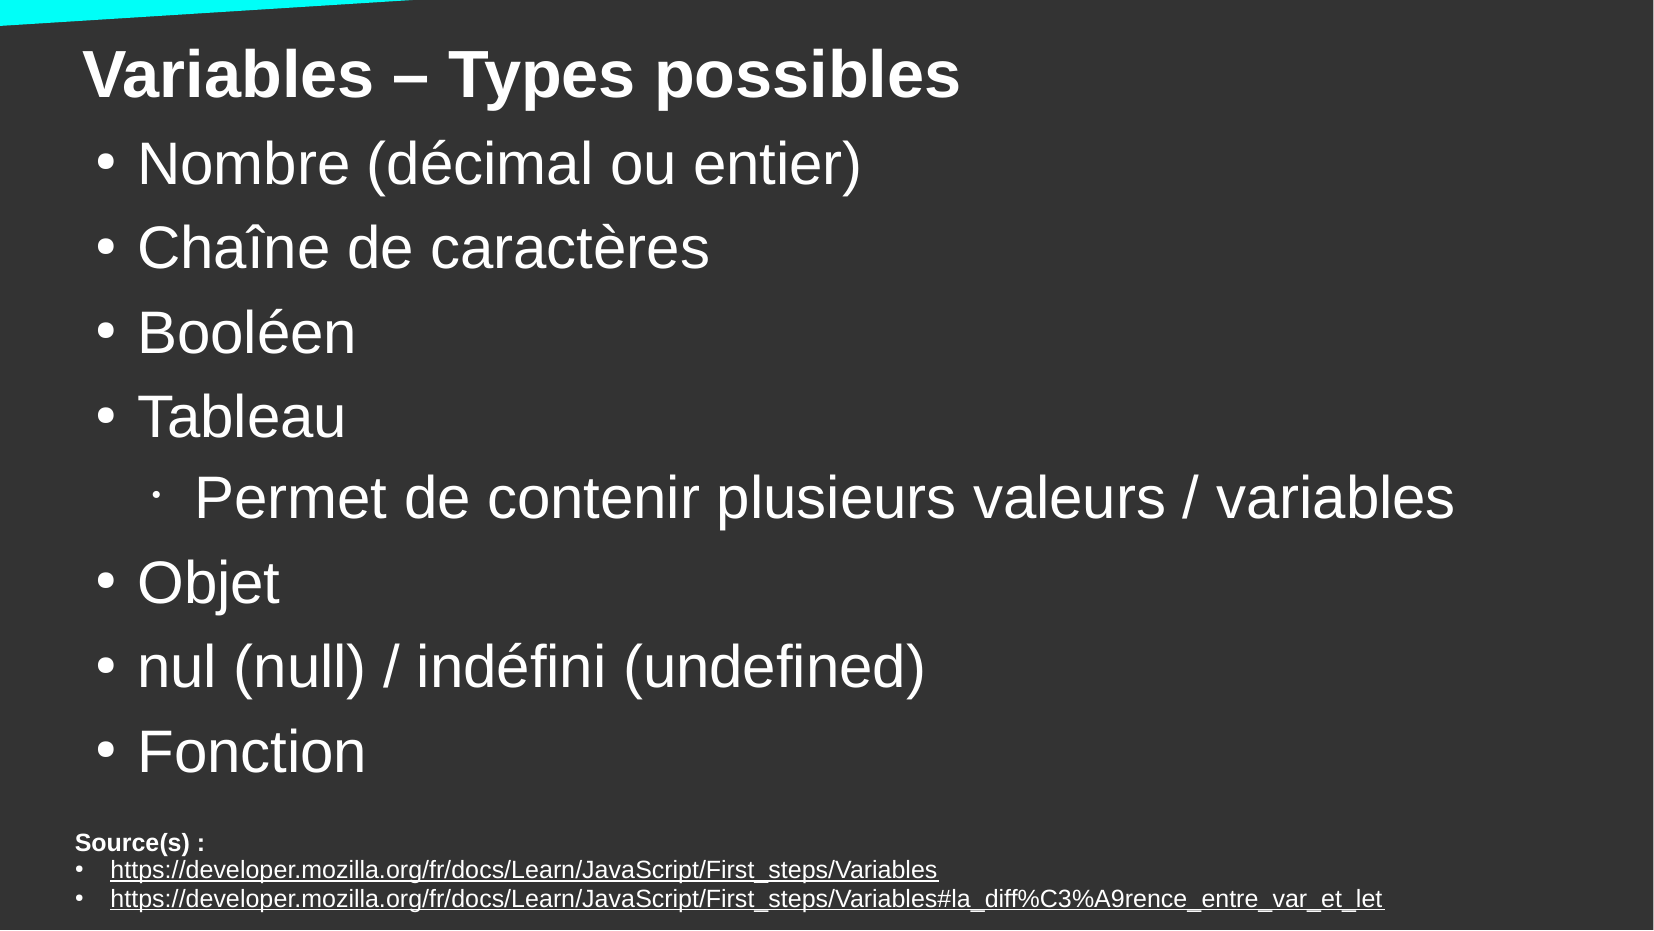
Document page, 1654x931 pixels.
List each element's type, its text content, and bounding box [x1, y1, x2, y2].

list Nombre (décimal ou entier) Chaîne de caractères Booléen Tableau Permet de contenir plusieurs valeurs / variables Objet nul (null) / indéfini (undefined) Fonction [80, 129, 1620, 792]
title Variables – Types possibles [82, 37, 1571, 114]
text_box Source(s) : https://developer.mozilla.org/fr/docs/Learn/JavaScript/First_steps/Variables https://developer.mozilla.org/fr/docs/Learn/JavaScript/First_steps/Variables#la_diff%C3%A9rence_entre_var_et_let [60, 820, 1583, 920]
text_box [0, 0, 413, 26]
